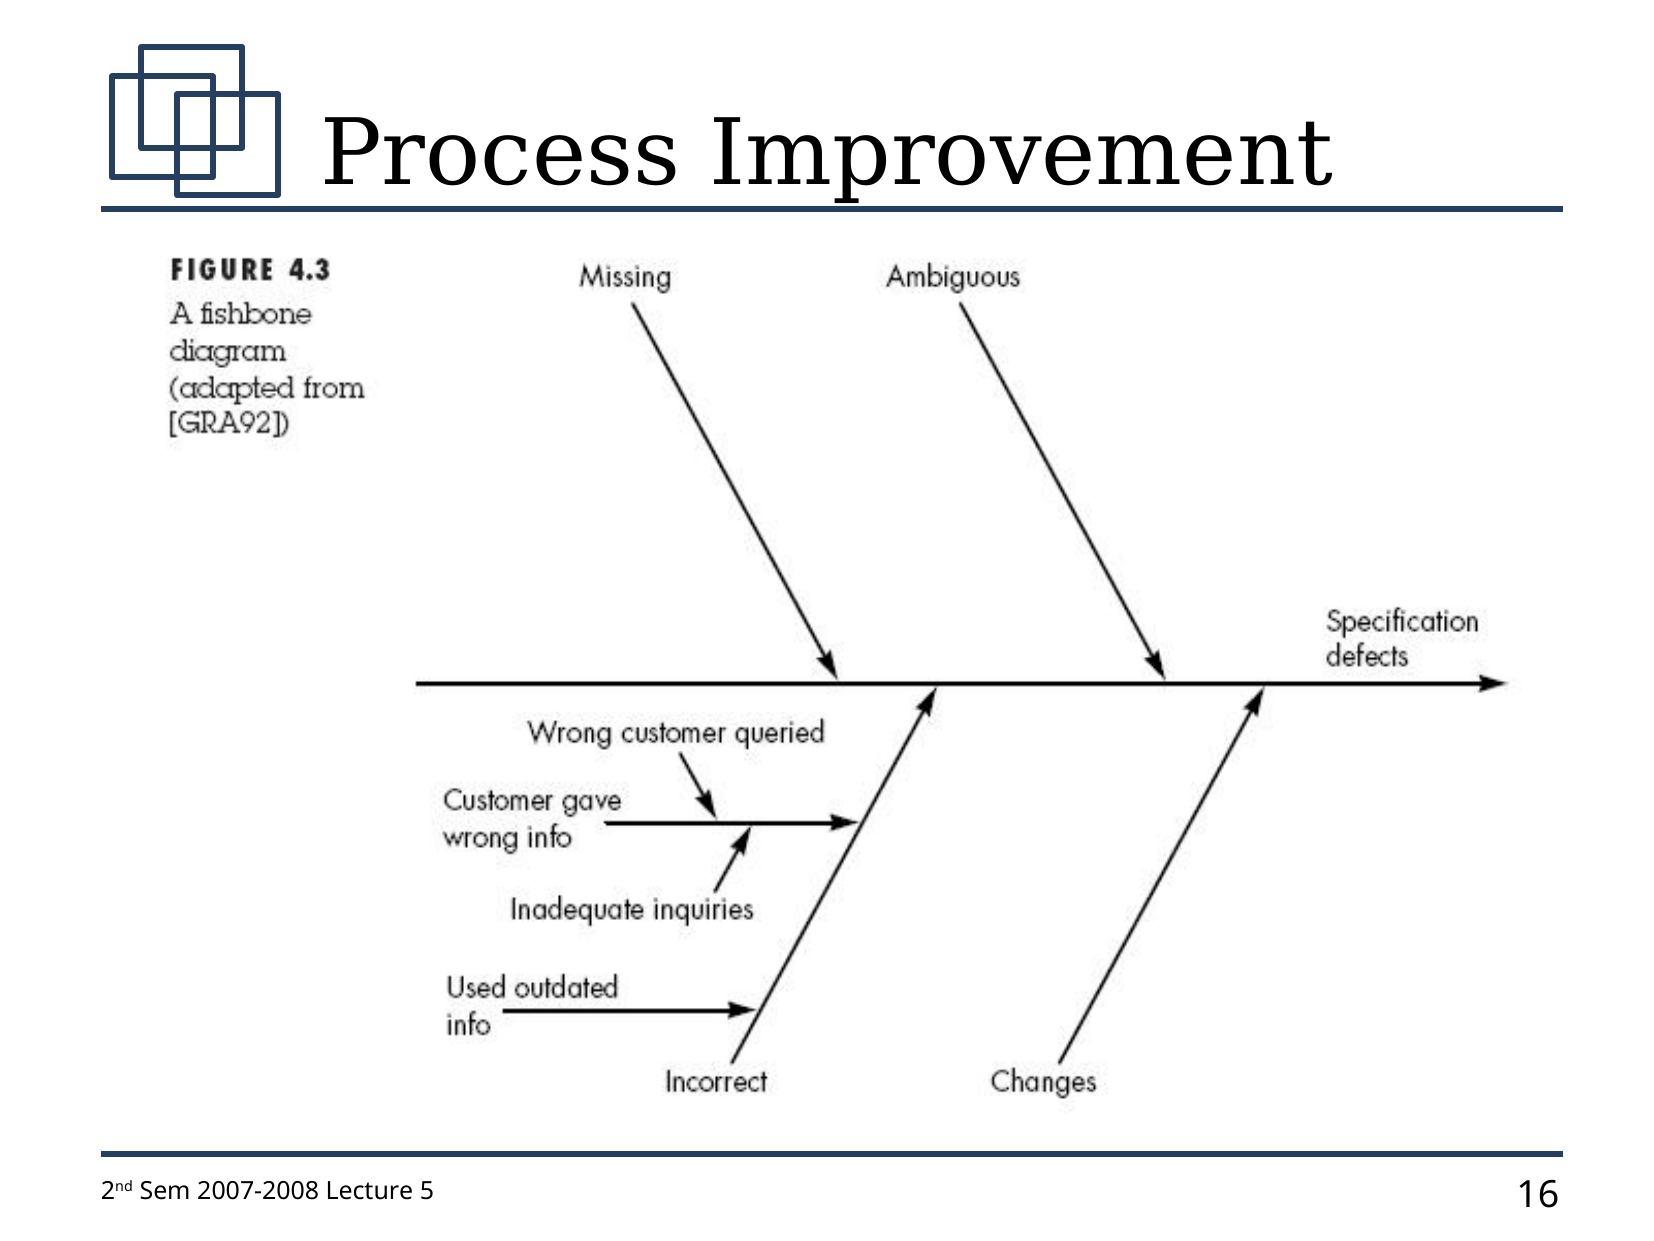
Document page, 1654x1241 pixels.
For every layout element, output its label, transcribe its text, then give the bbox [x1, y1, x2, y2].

title Process Improvement [82, 49, 1571, 257]
picture [150, 224, 1538, 1126]
